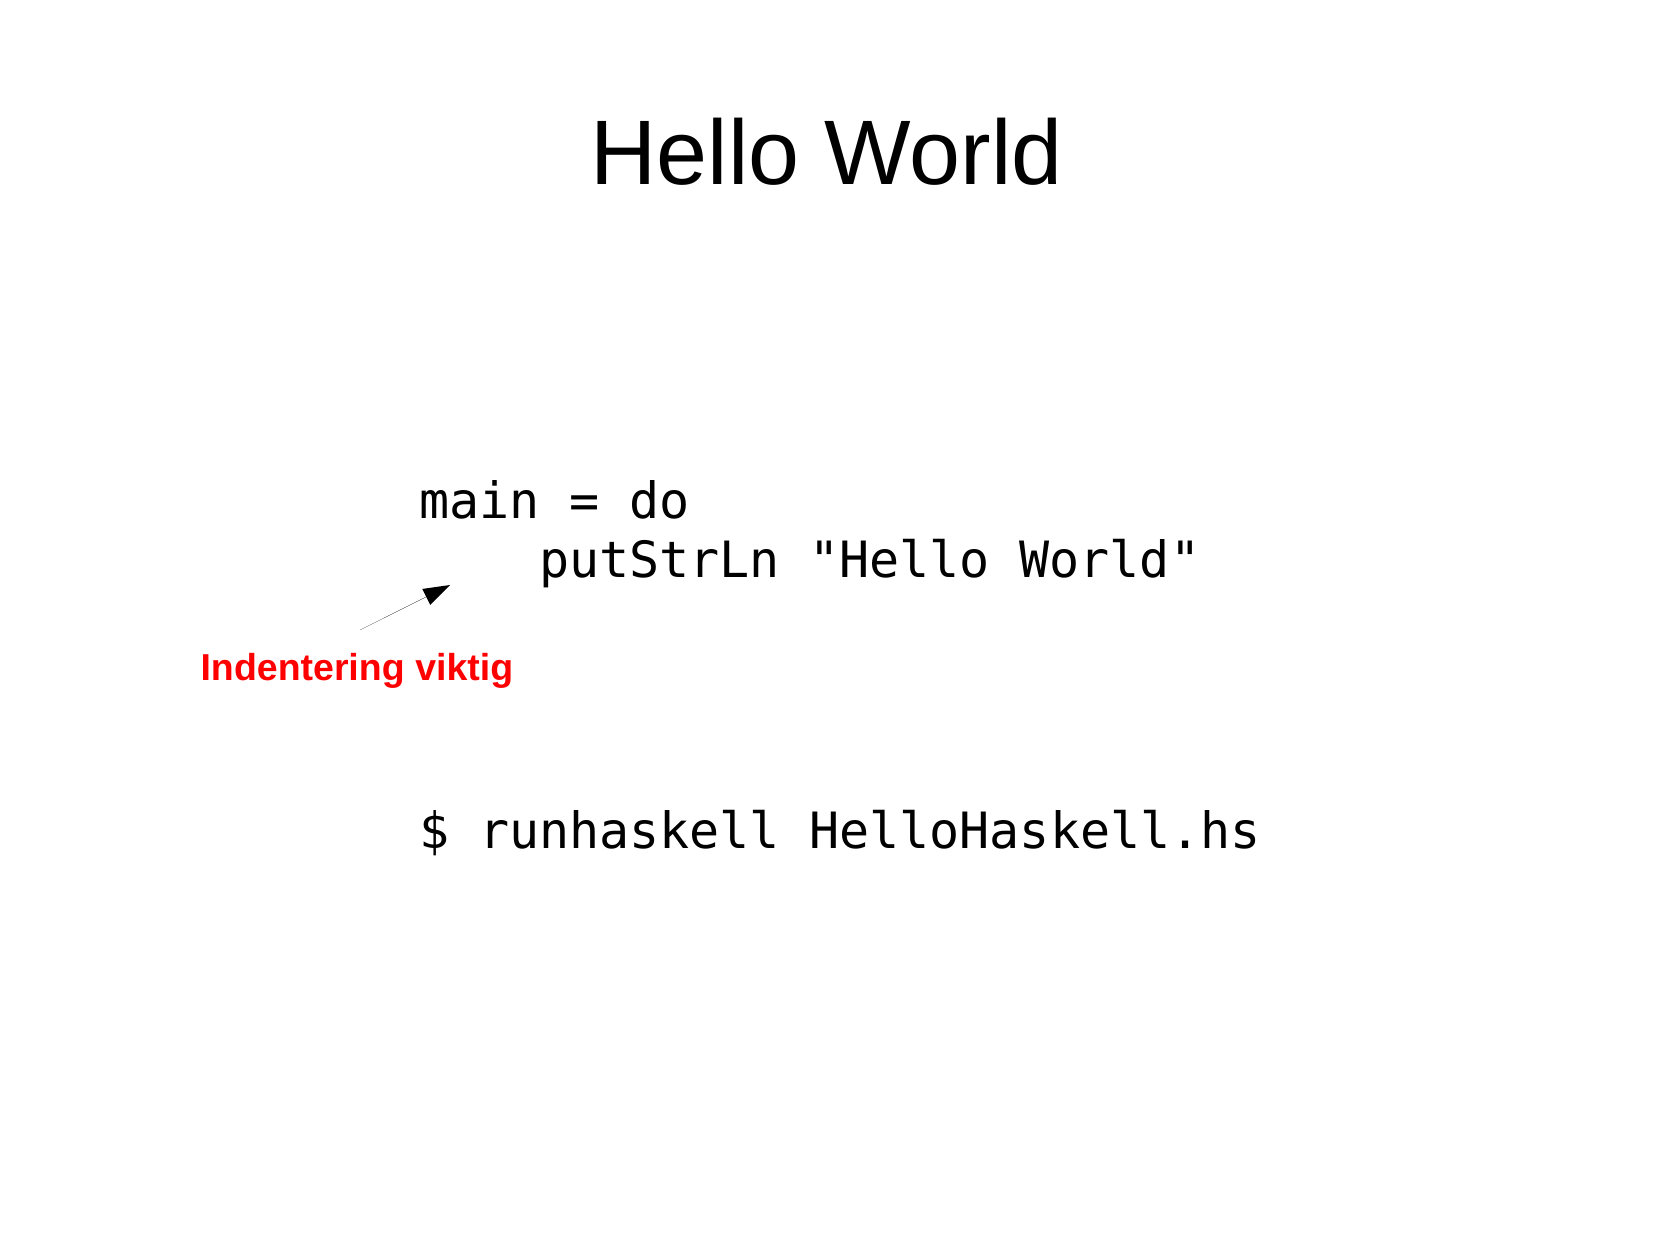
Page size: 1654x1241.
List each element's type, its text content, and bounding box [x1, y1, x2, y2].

title Hello World [82, 49, 1571, 257]
text_box Indentering viktig [185, 639, 529, 696]
text_box main = do putStrLn "Hello World" [405, 465, 1231, 597]
text_box $ runhaskell HelloHaskell.hs [405, 795, 1441, 869]
